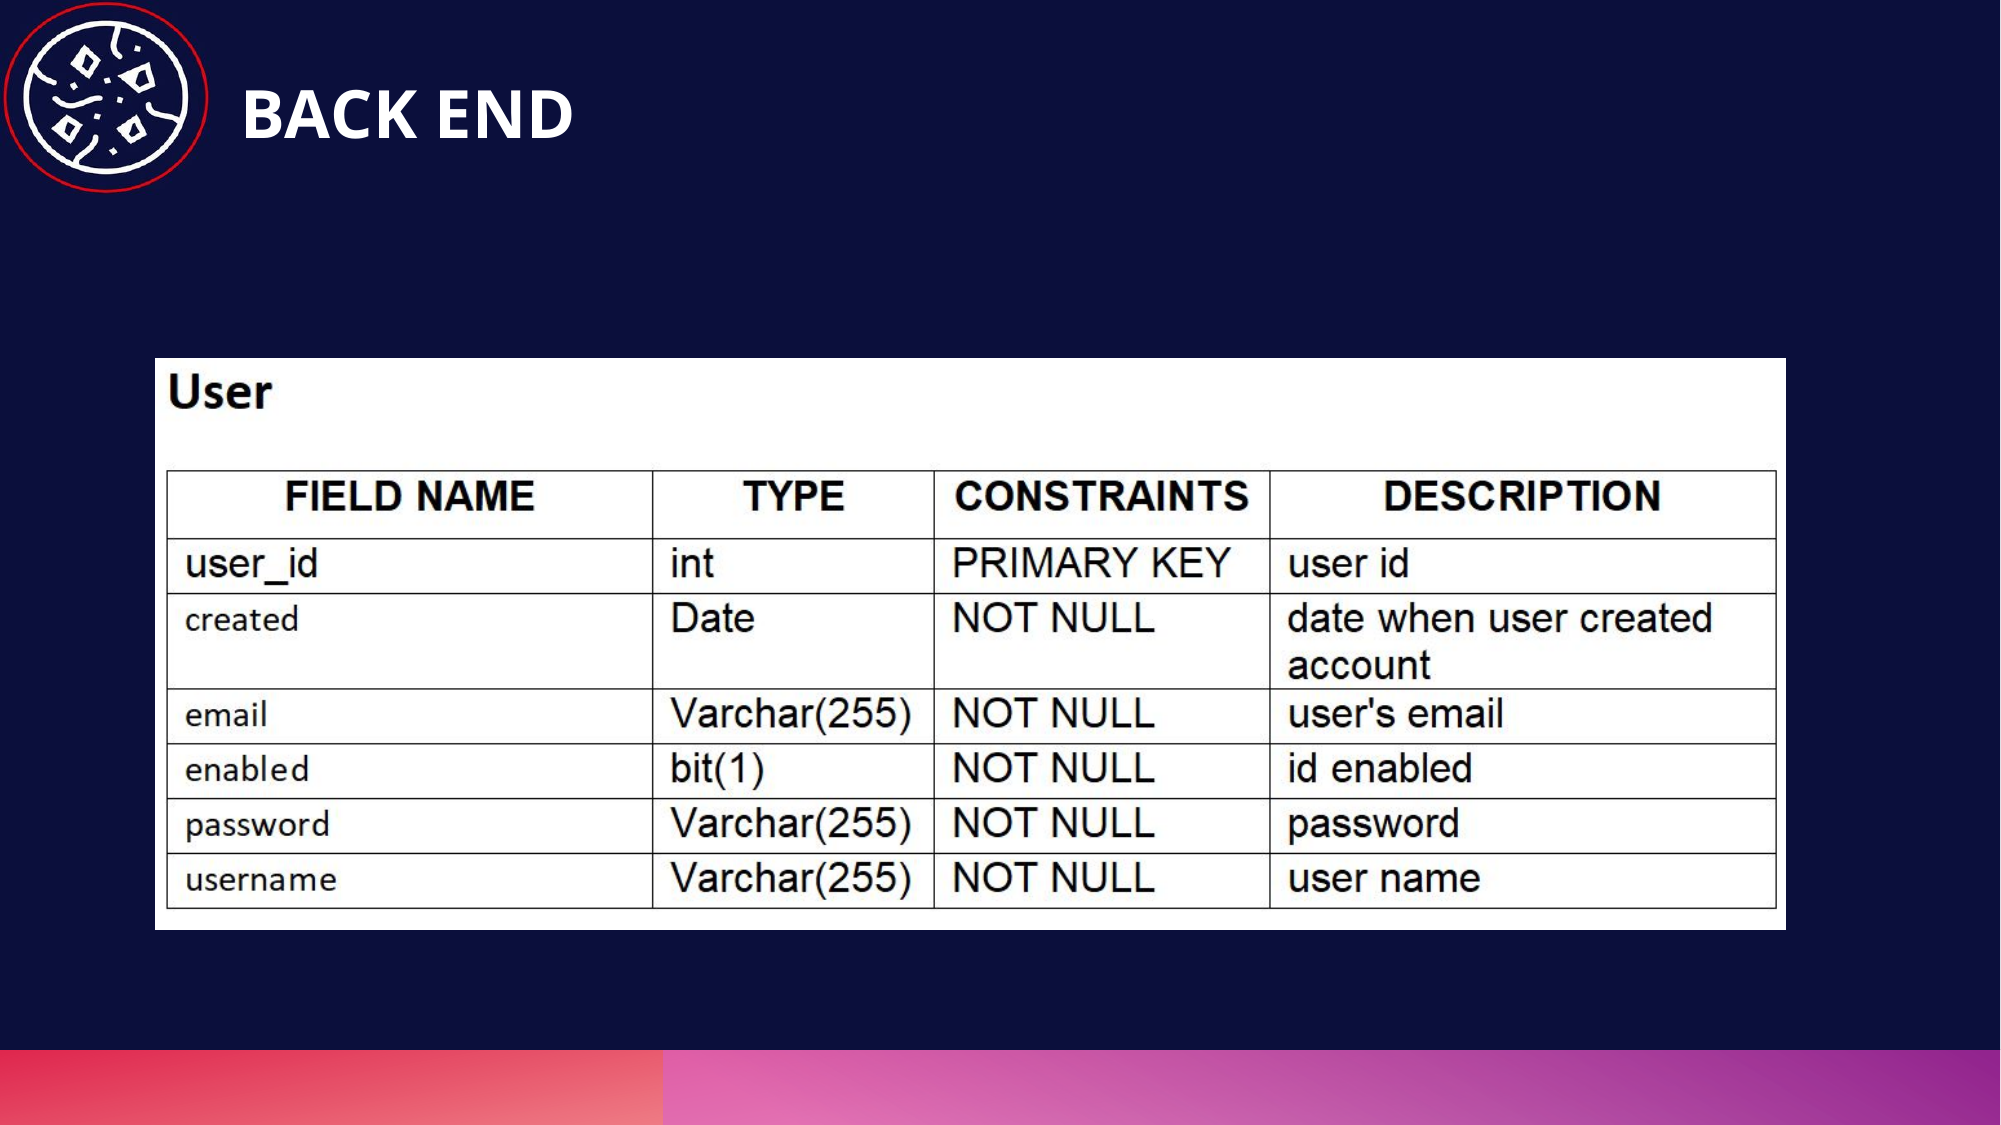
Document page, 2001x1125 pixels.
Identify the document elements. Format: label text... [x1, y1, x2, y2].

picture [0, 0, 2001, 1125]
title BACK END [240, 72, 1920, 150]
